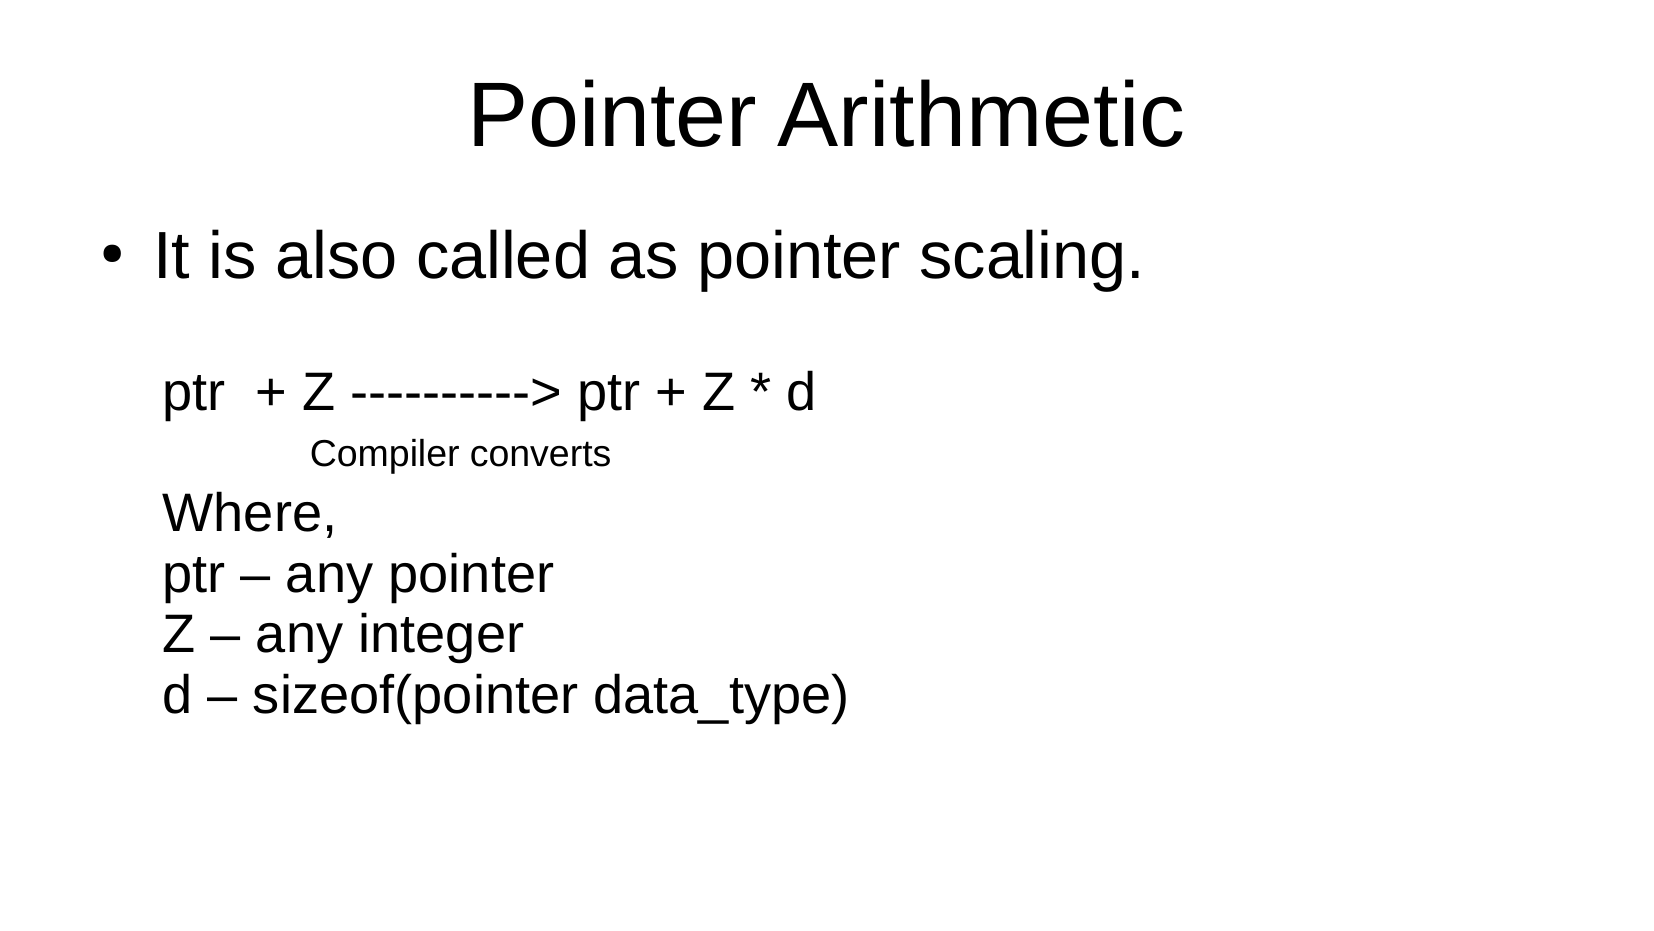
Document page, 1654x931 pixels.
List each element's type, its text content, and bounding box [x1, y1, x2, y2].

text_box ptr + Z ----------> ptr + Z * d Where, ptr – any pointer Z – any integer d – sizeof(pointer data_type) [147, 354, 1536, 733]
title Pointer Arithmetic [82, 37, 1571, 193]
list It is also called as pointer scaling. [82, 217, 1571, 758]
text_box Compiler converts [295, 425, 680, 524]
